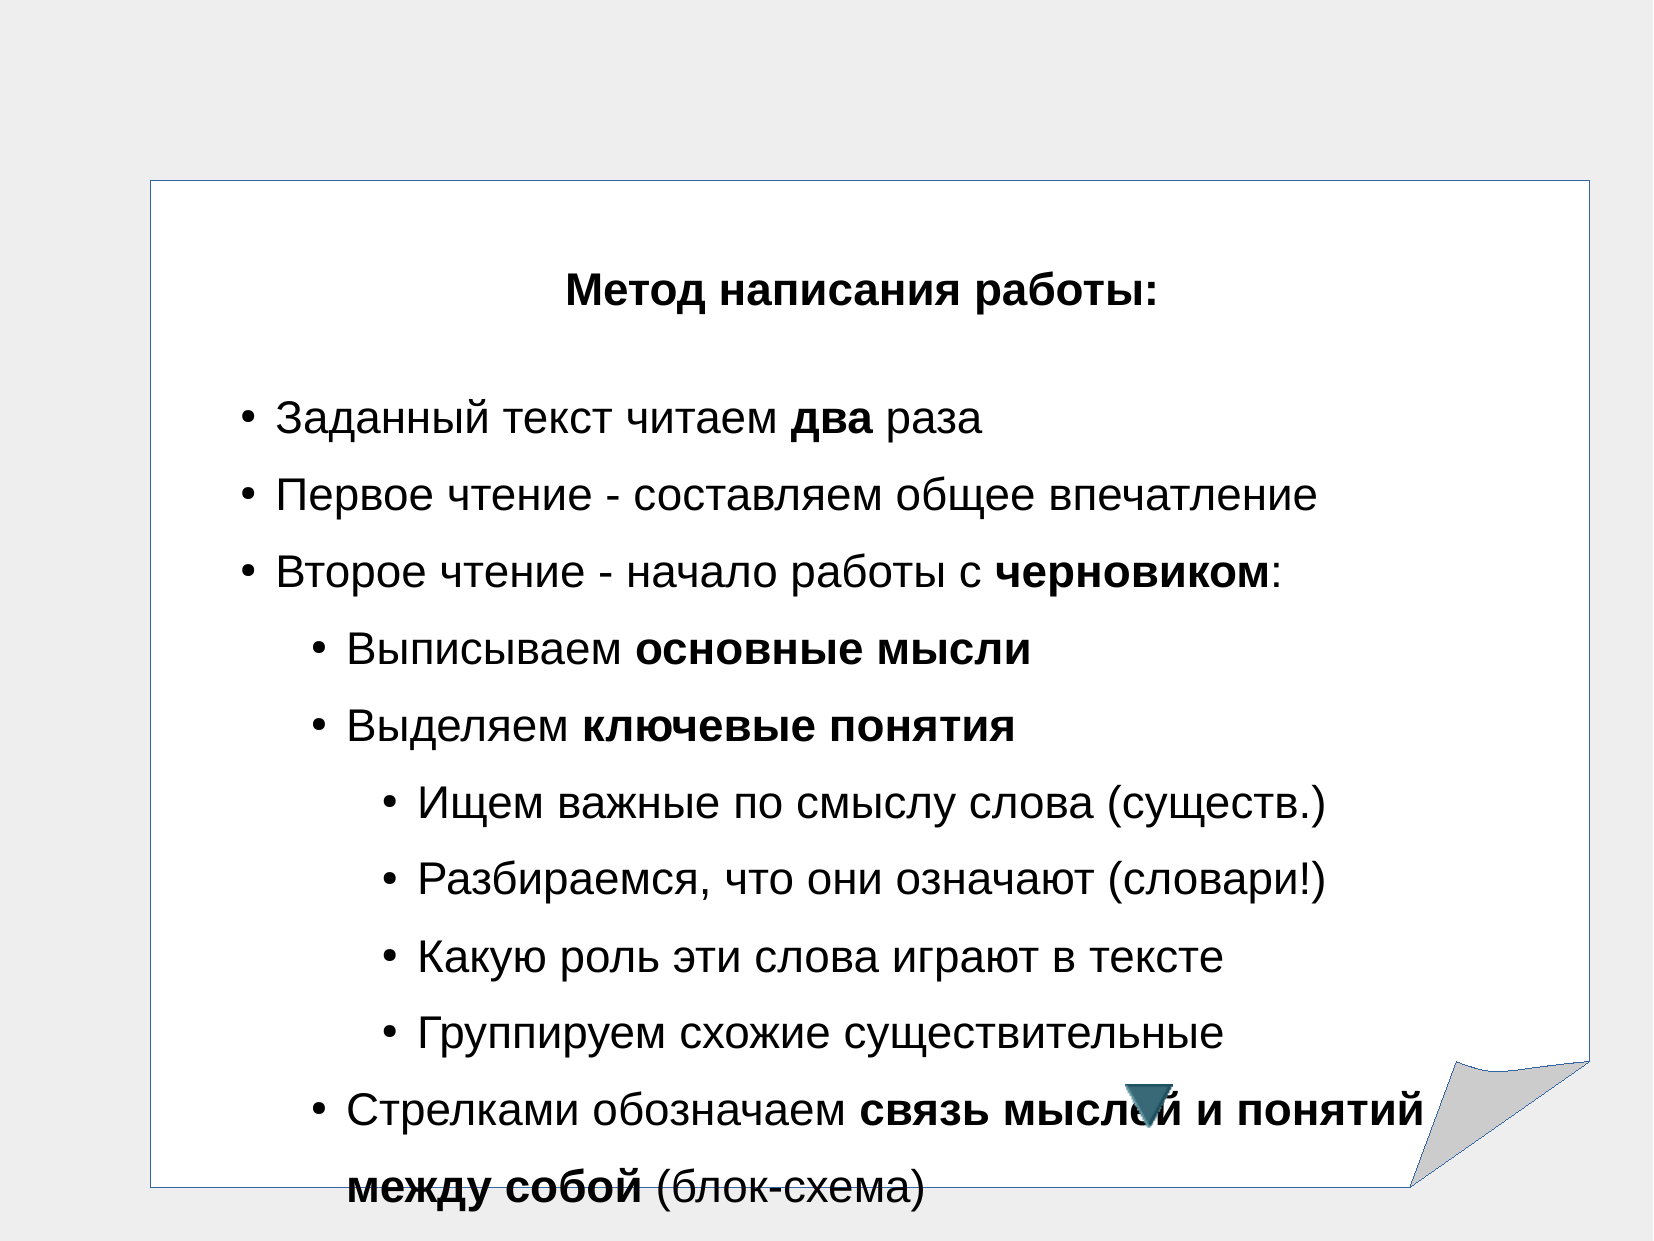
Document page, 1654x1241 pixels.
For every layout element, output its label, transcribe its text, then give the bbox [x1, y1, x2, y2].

text_box [728, 1180, 741, 1188]
text_box [539, 1182, 549, 1188]
text_box [567, 1183, 578, 1188]
text_box [677, 1182, 690, 1188]
text_box [150, 180, 1590, 1188]
picture [1125, 1084, 1173, 1131]
text_box [834, 1180, 847, 1188]
text_box [387, 1181, 397, 1187]
subtitle Метод написания работы: Заданный текст читаем два раза Первое чтение - составляем общее впечатление Второе чтение - начало работы с черновиком: Выписываем основные мысли Выделяем ключевые понятия Ищем важные по смыслу слова (существ.) Разбираемся, что они означают (словари!) Какую роль эти слова играют в тексте Группируем схожие существительные Стрелками обозначаем связь мыслей и понятий между собой (блок-схема) [240, 264, 1486, 1120]
text_box [705, 1181, 715, 1188]
text_box [595, 1182, 605, 1188]
